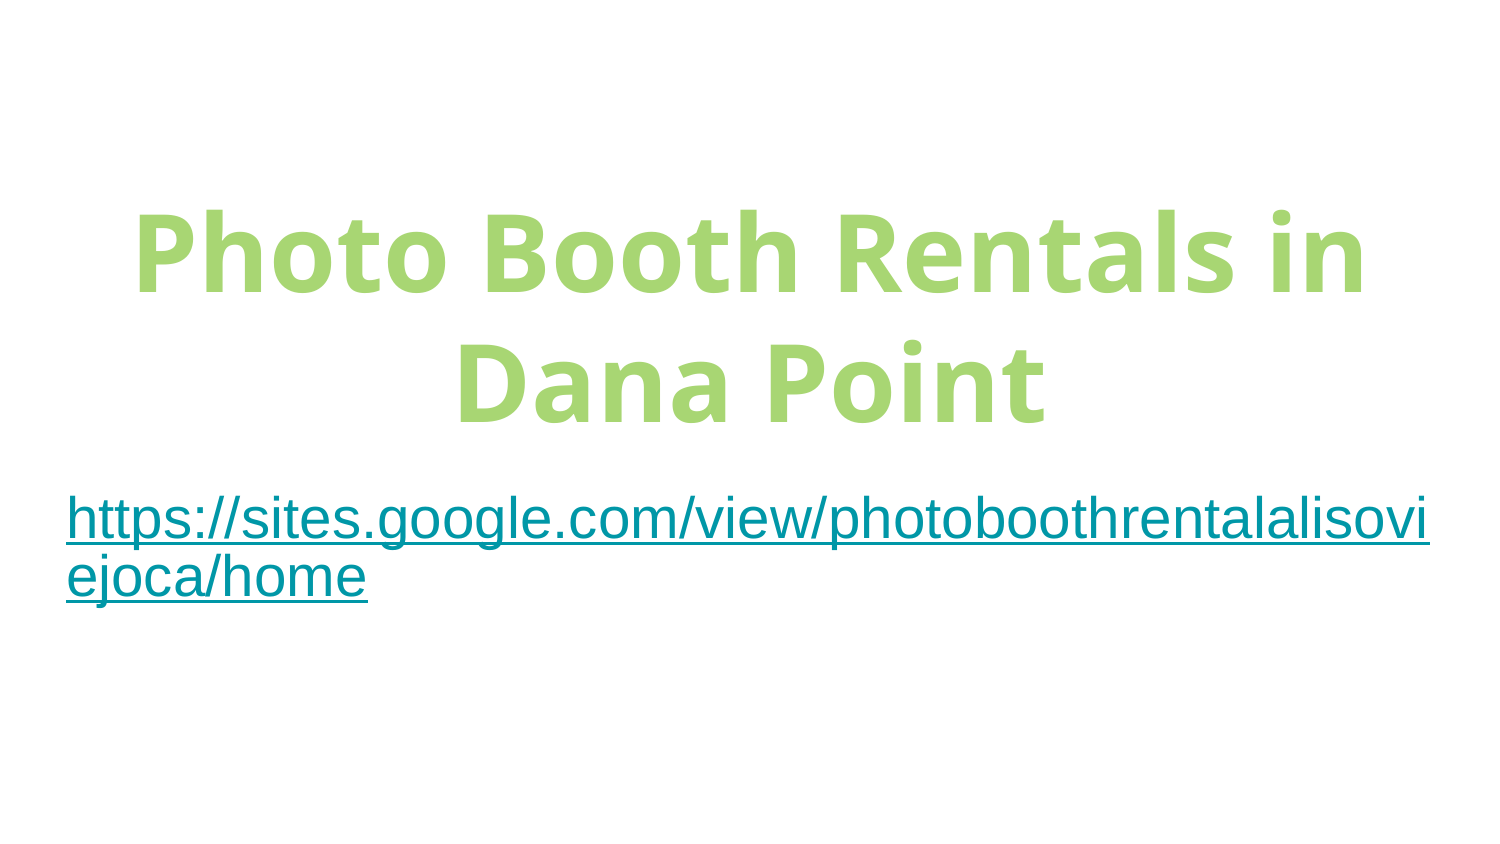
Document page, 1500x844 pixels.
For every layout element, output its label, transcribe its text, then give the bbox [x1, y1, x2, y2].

title Photo Booth Rentals in Dana Point [51, 122, 1449, 459]
subtitle https://sites.google.com/view/photoboothrentalalisoviejoca/home [51, 464, 1449, 595]
